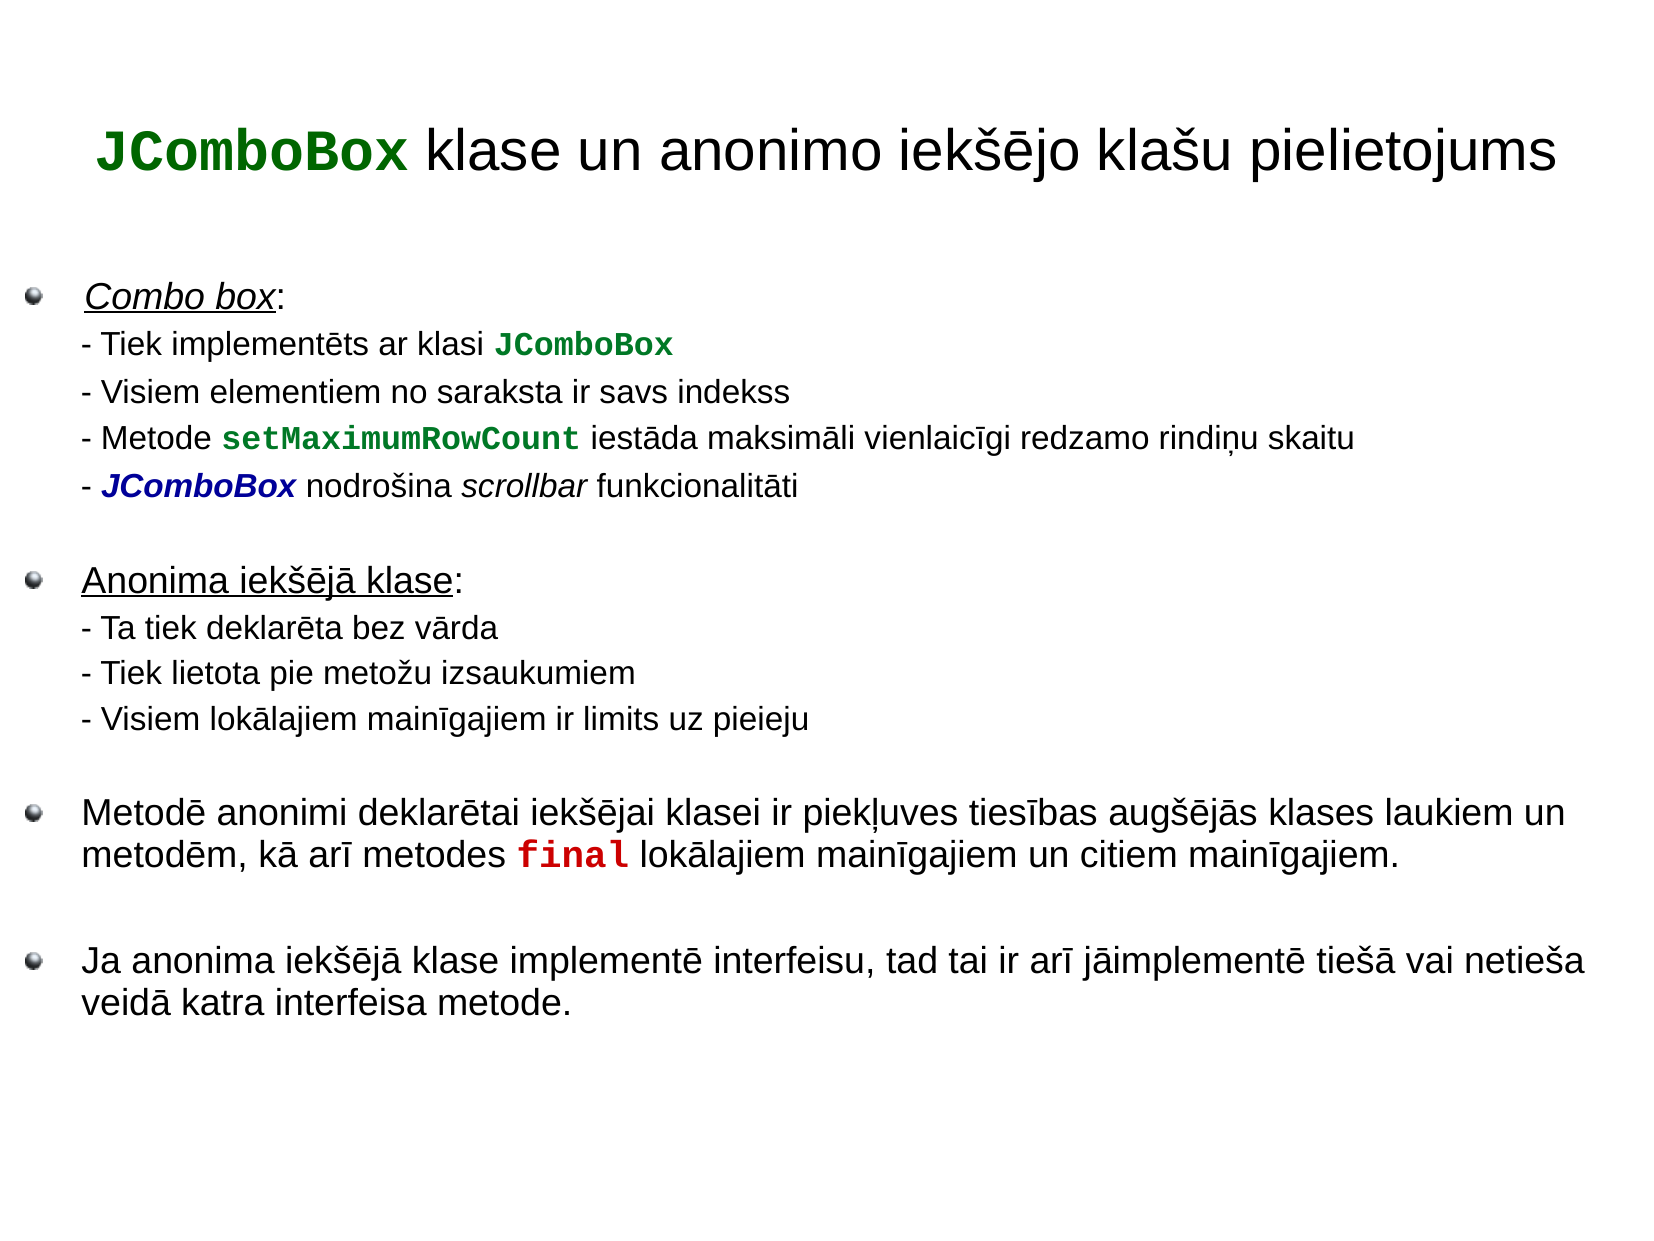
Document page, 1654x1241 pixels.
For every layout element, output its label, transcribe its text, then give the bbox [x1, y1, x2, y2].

text_box Combo box: - Tiek implementēts ar klasi JComboBox - Visiem elementiem no saraksta ir savs indekss - Metode setMaximumRowCount iestāda maksimāli vienlaicīgi redzamo rindiņu skaitu - JComboBox nodrošina scrollbar funkcionalitāti Anonima iekšējā klase: - Ta tiek deklarēta bez vārda - Tiek lietota pie metožu izsaukumiem - Visiem lokālajiem mainīgajiem ir limits uz pieieju Metodē anonimi deklarētai iekšējai klasei ir piekļuves tiesības augšējās klases laukiem un metodēm, kā arī metodes final lokālajiem mainīgajiem un citiem mainīgajiem. Ja anonima iekšējā klase implementē interfeisu, tad tai ir arī jāimplementē tiešā vai netieša veidā katra interfeisa metode. [10, 267, 1654, 1218]
title JComboBox klase un anonimo iekšējo klašu pielietojums [82, 49, 1571, 257]
